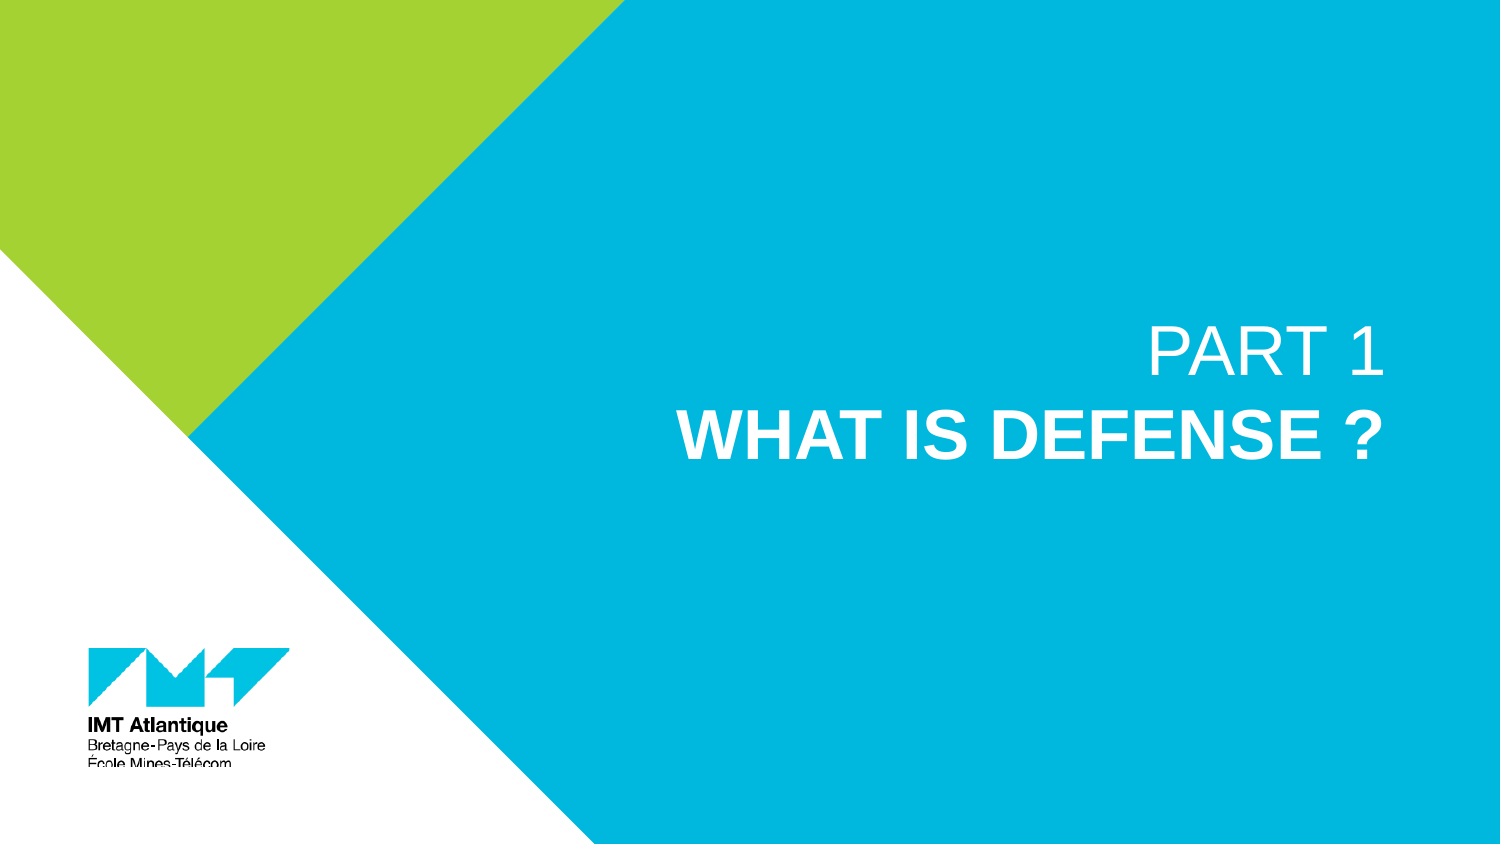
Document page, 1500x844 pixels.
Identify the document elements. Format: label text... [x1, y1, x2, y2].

list pART 1 What is Defense ? [225, 112, 1387, 666]
